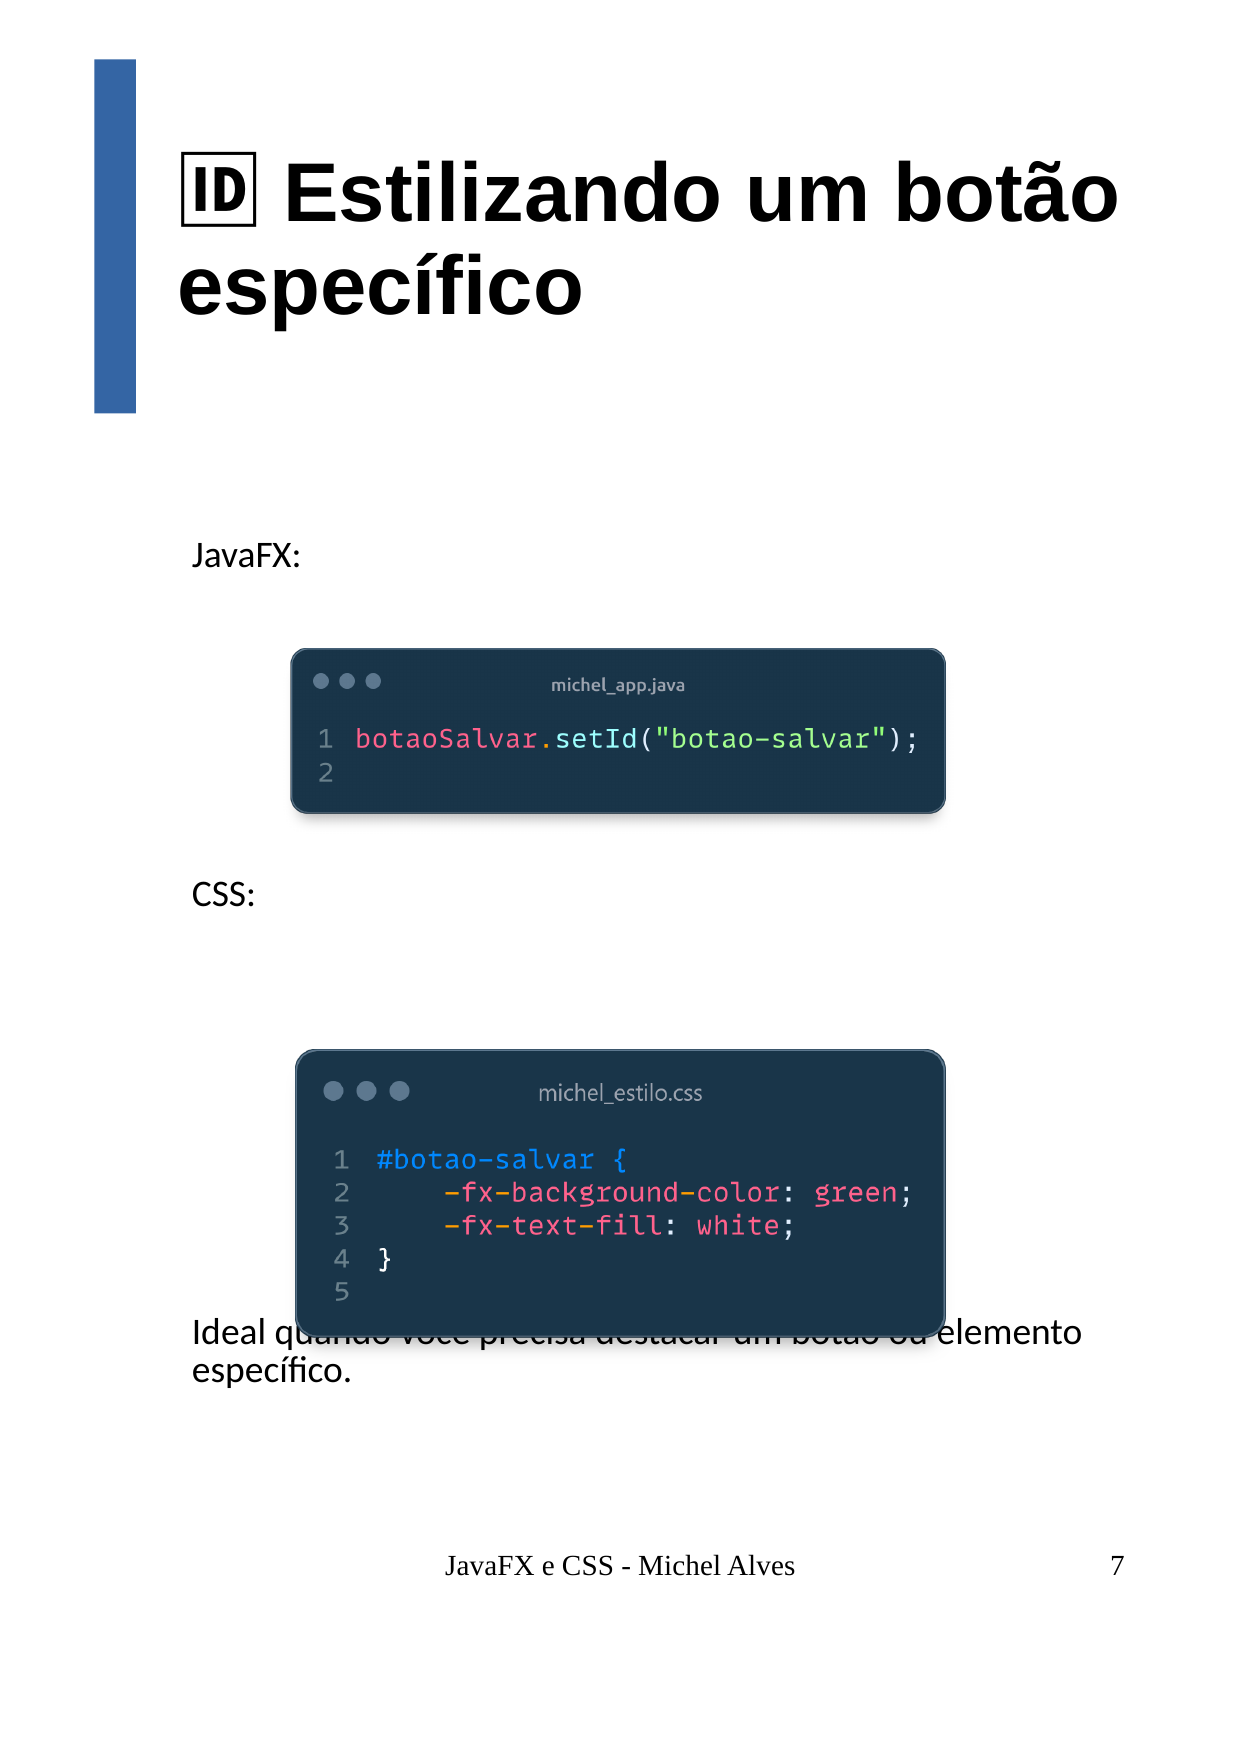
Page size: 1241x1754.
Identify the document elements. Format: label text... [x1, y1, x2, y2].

picture [59, 1003, 1182, 1383]
title 🆔 Estilizando um botão específico [177, 65, 1182, 414]
picture [57, 469, 1180, 992]
text_box JavaFX: CSS: Ideal quando você precisa destacar um botão ou elemento específico. [177, 531, 1182, 1003]
text_box [94, 59, 136, 414]
text_box JavaFX: CSS: Ideal quando você precisa destacar um botão ou elemento específico. [177, 1383, 1182, 1695]
